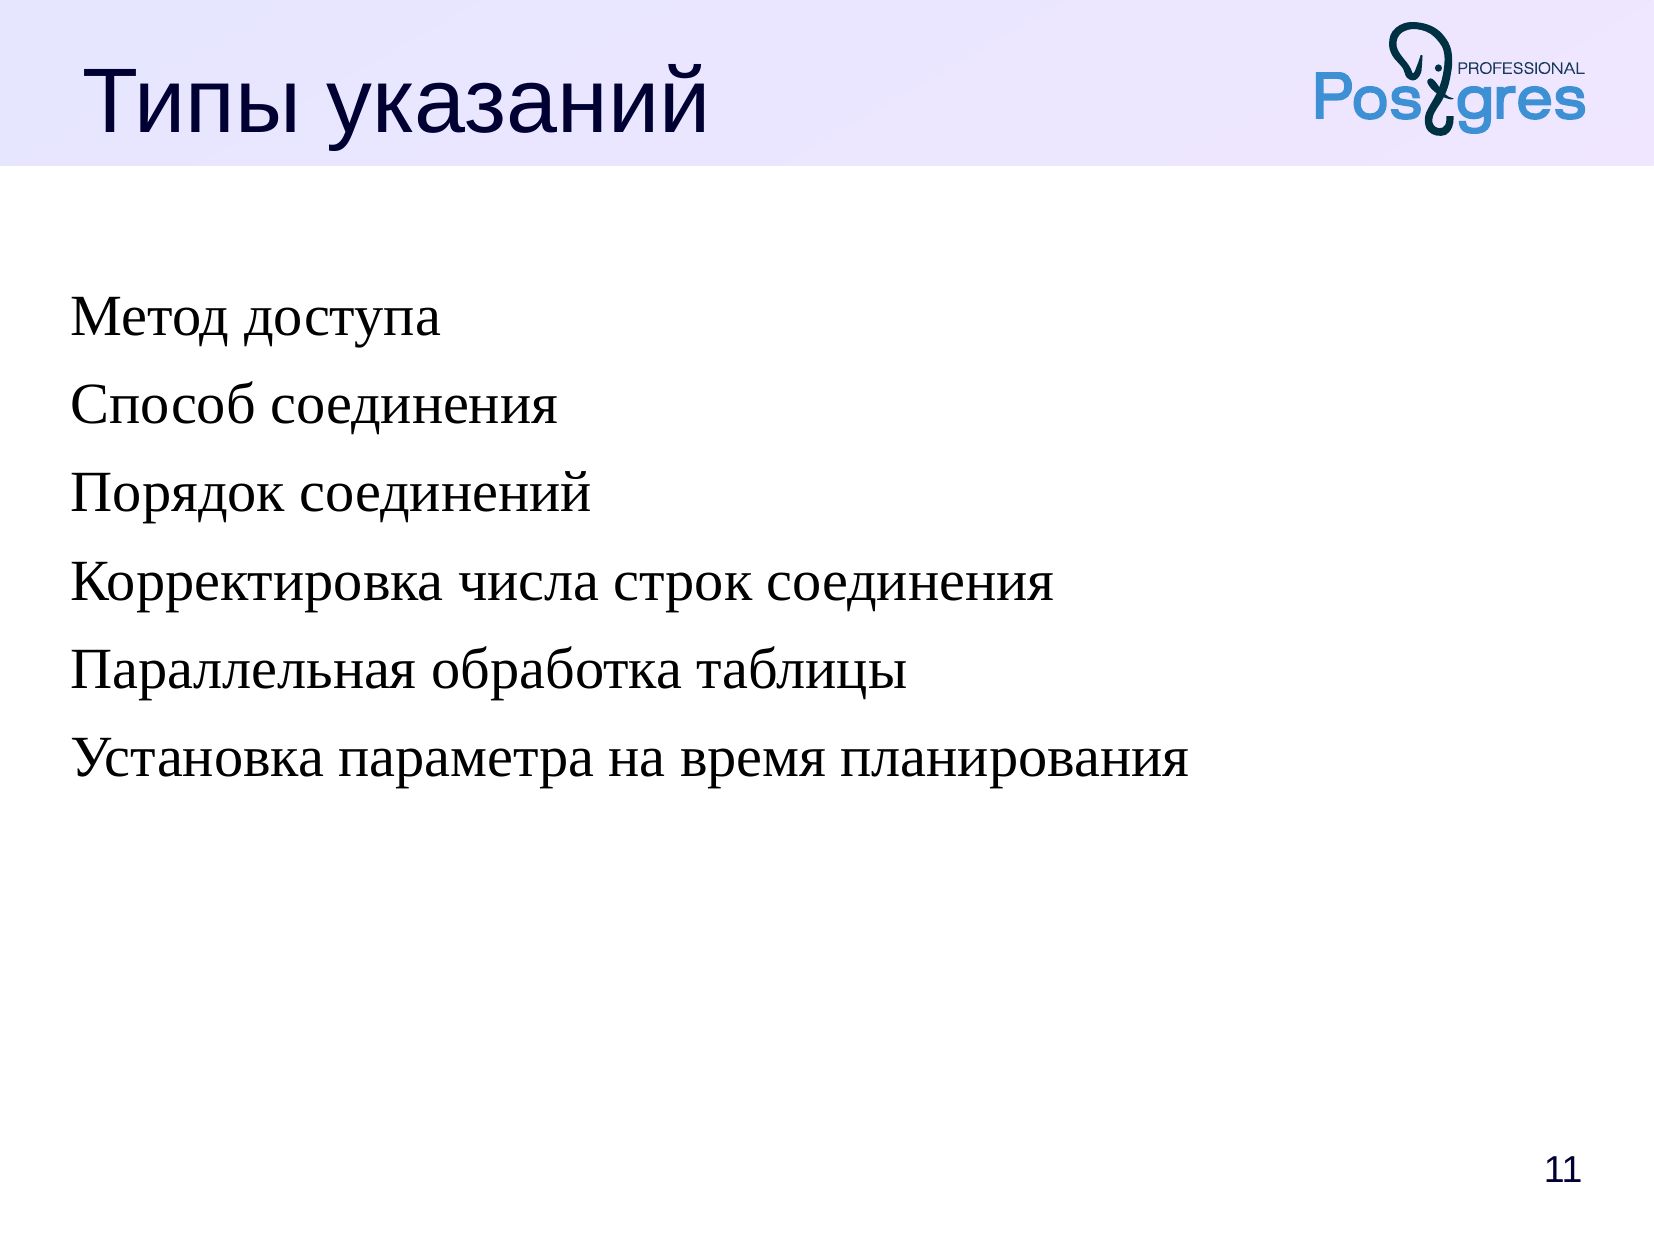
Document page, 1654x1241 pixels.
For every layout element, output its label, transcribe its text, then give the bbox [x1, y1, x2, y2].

title Типы указаний [82, 49, 1252, 153]
list Метод доступа Способ соединения Порядок соединений Корректировка числа строк соединения Параллельная обработка таблицы Установка параметра на время планирования [70, 283, 1583, 1134]
